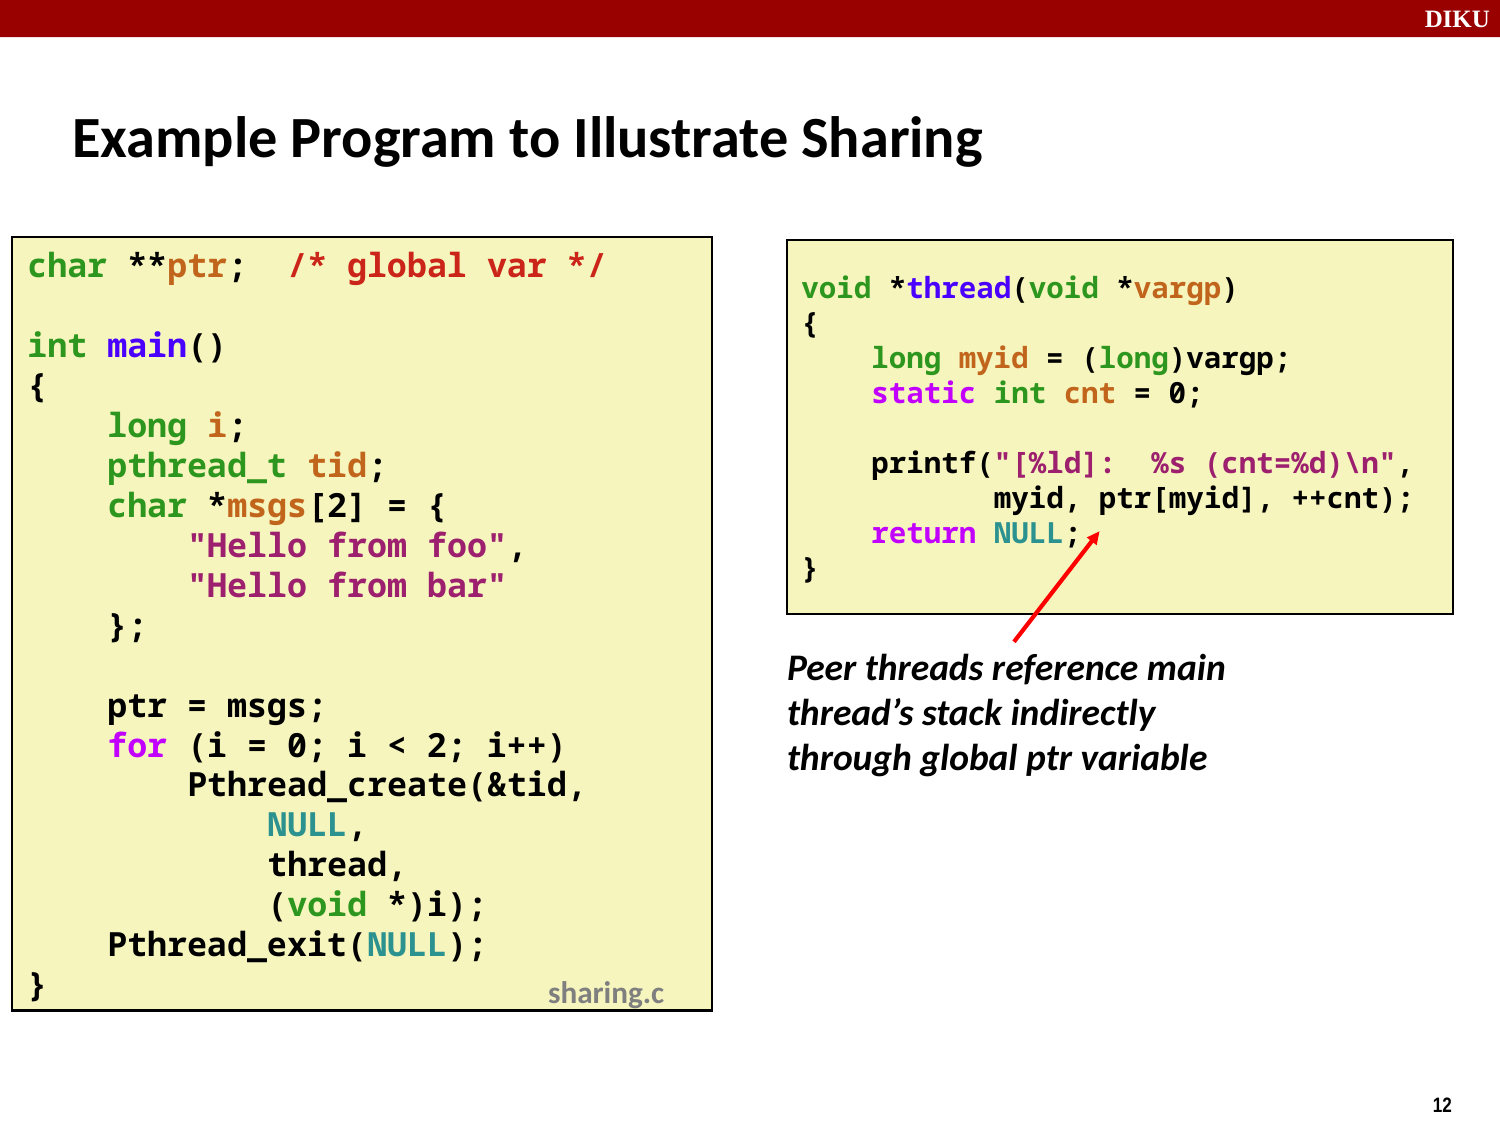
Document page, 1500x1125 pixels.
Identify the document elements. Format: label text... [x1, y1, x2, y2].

text_box sharing.c [533, 964, 703, 1025]
text_box void *thread(void *vargp) { long myid = (long)vargp; static int cnt = 0; printf("[%ld]: %s (cnt=%d)\n", myid, ptr[myid], ++cnt); return NULL; } [786, 239, 1453, 614]
text_box Peer threads reference main thread’s stack indirectly through global ptr variable [772, 665, 1466, 756]
text_box Example Program to Illustrate Sharing [57, 71, 1453, 197]
text_box char **ptr; /* global var */ int main() { long i; pthread_t tid; char *msgs[2] = { "Hello from foo", "Hello from bar" }; ptr = msgs; for (i = 0; i < 2; i++) Pthread_create(&tid, NULL, thread, (void *)i); Pthread_exit(NULL); } [12, 237, 713, 1011]
